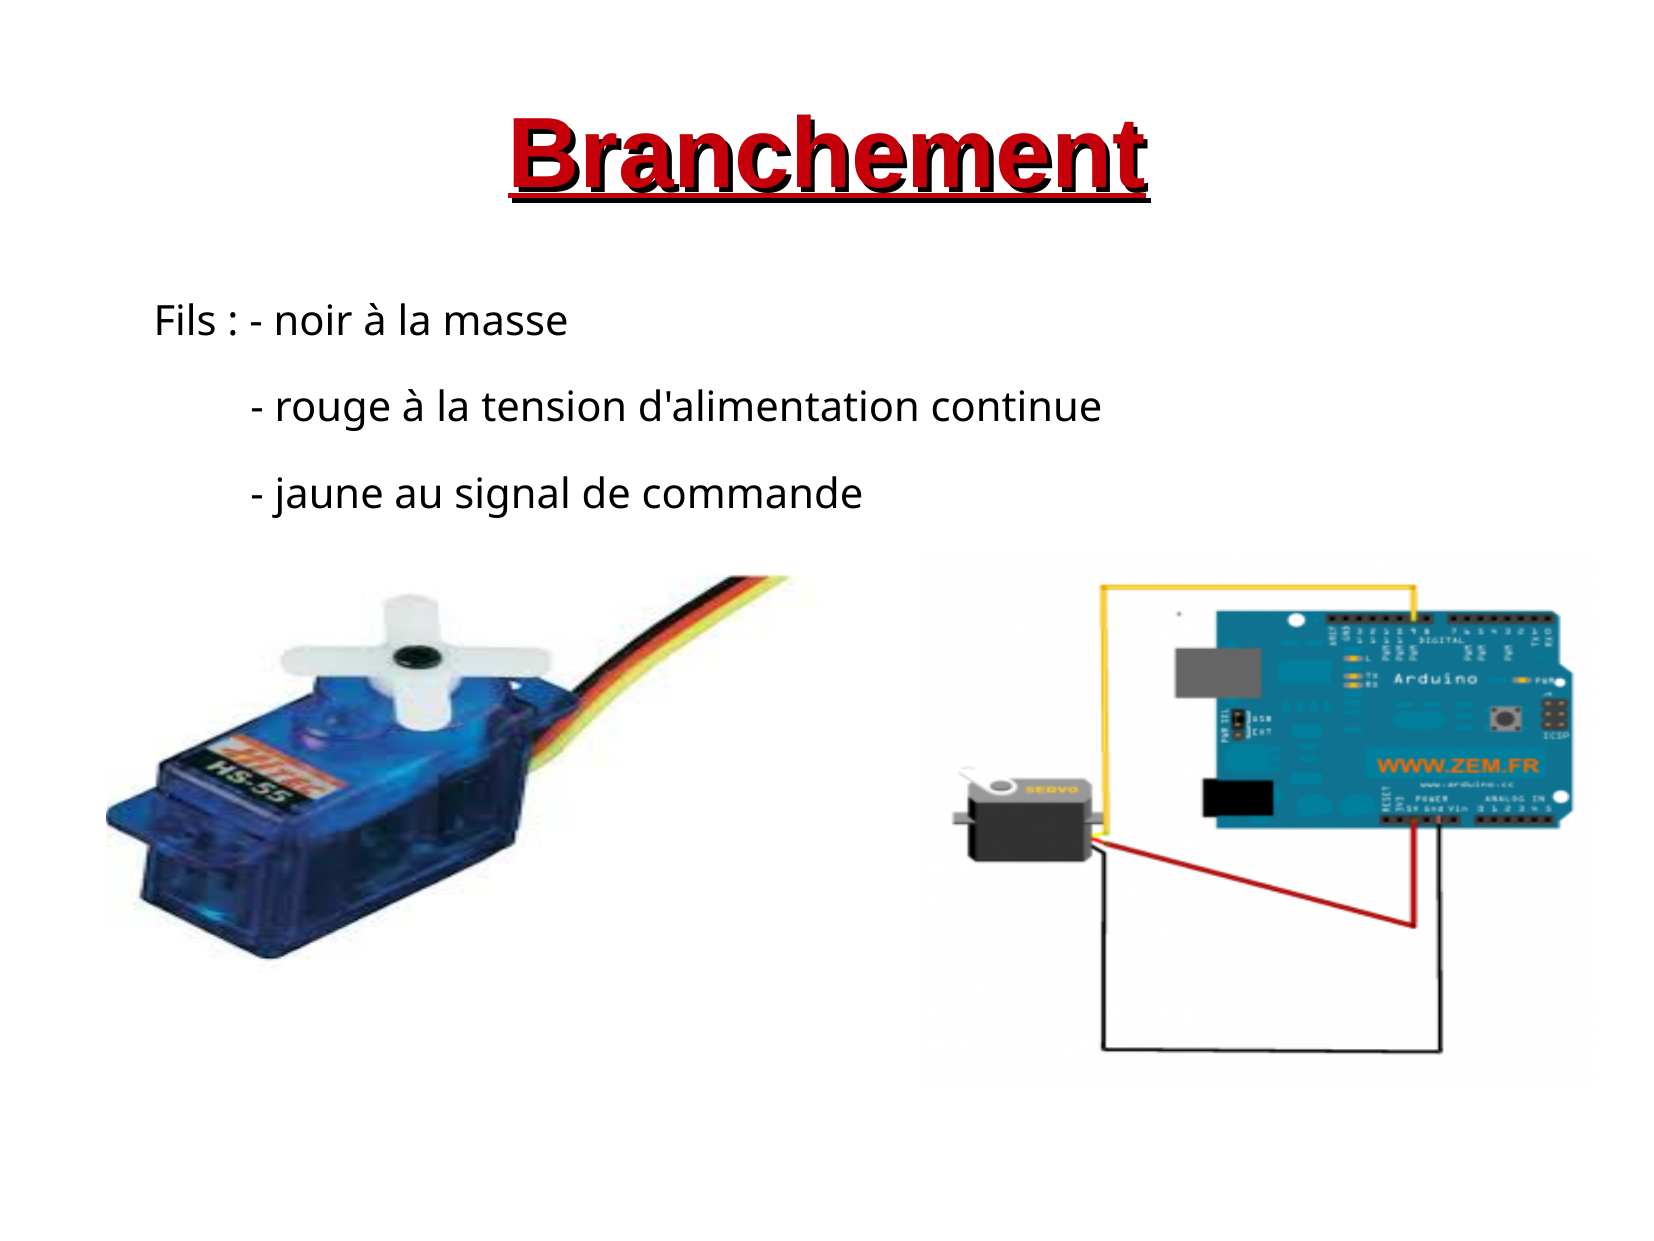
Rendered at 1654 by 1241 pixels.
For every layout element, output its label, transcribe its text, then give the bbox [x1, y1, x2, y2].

title Branchement [82, 49, 1571, 257]
list Fils : - noir à la masse - rouge à la tension d'alimentation continue - jaune au signal de commande [82, 290, 1571, 1109]
picture [106, 544, 827, 993]
picture [921, 555, 1595, 1087]
